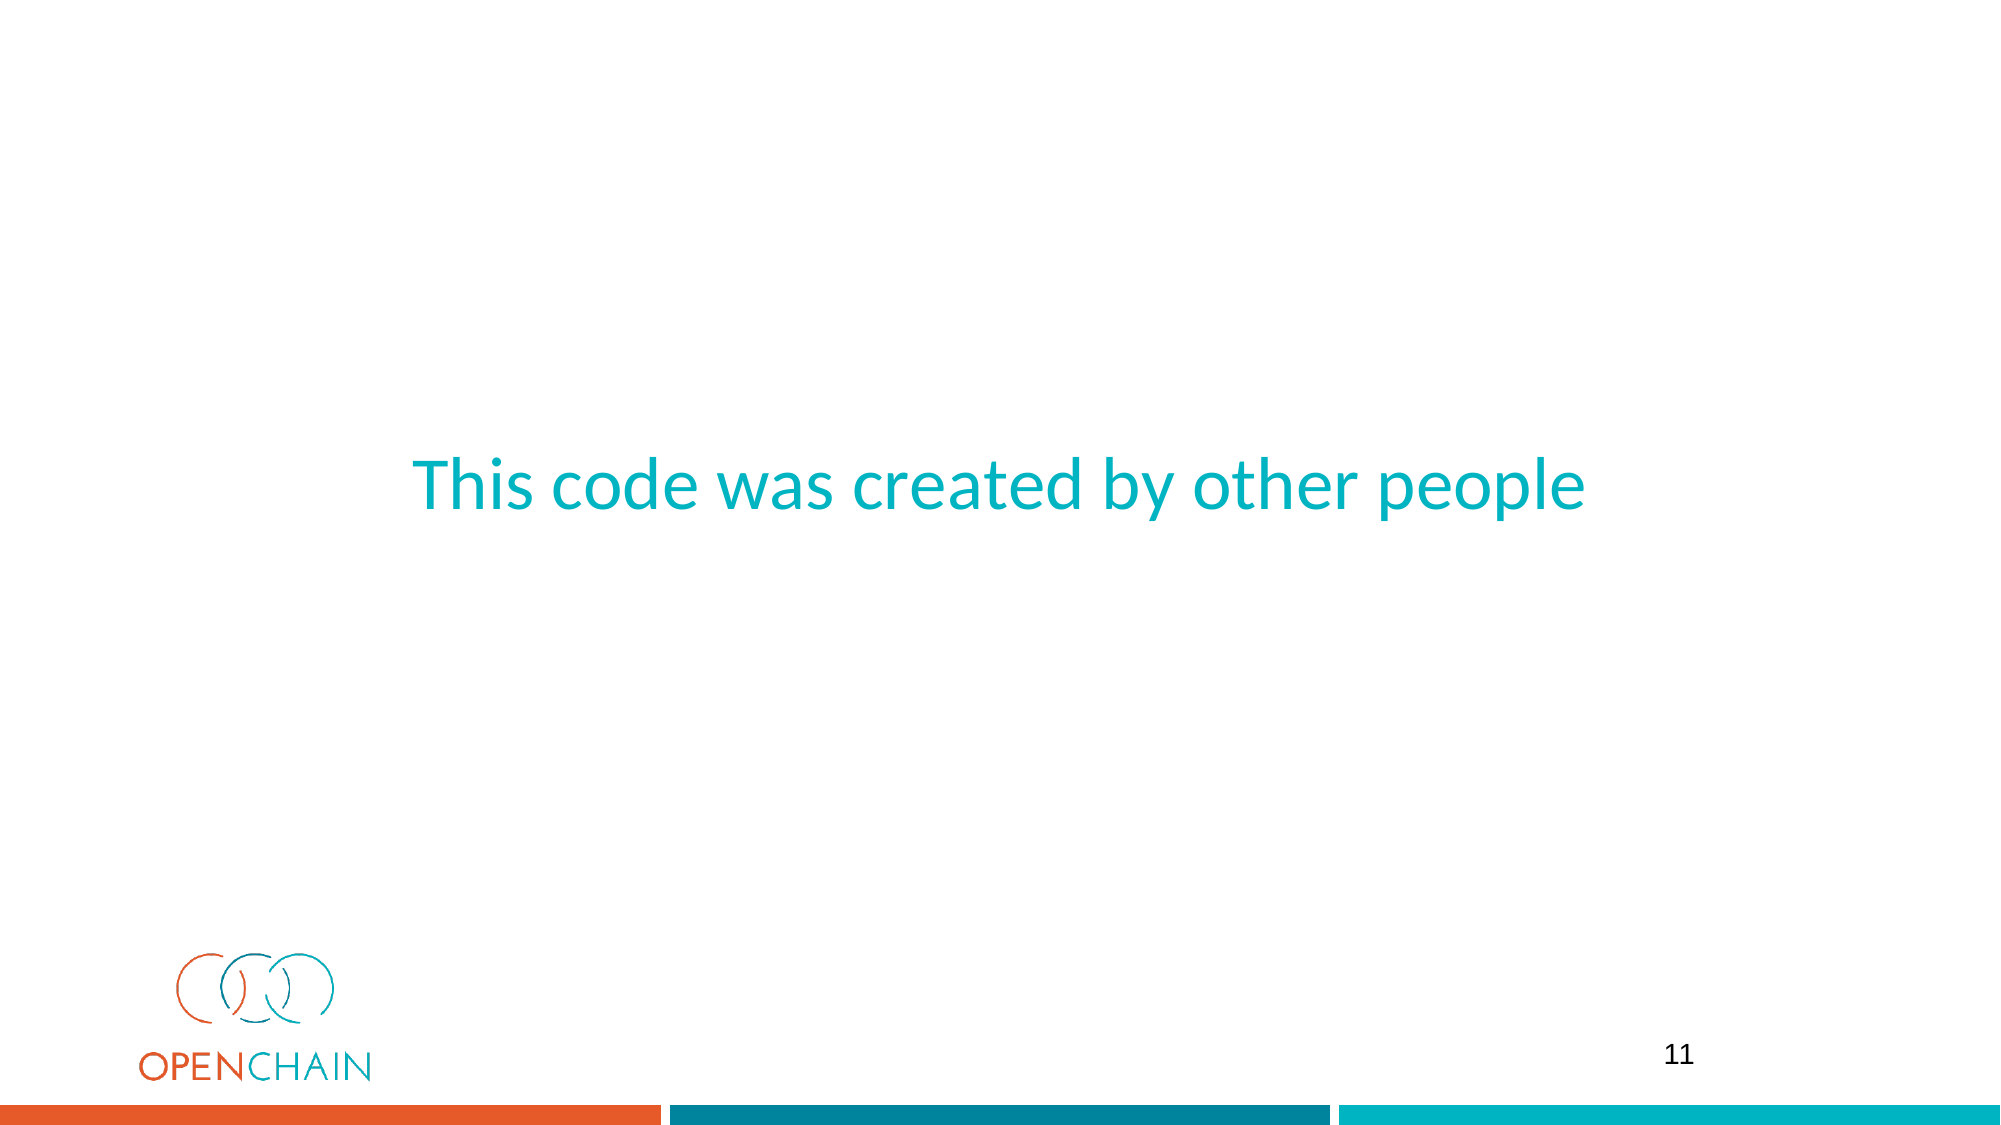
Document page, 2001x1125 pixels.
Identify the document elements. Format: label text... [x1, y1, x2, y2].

title This code was created by other people [137, 376, 1863, 594]
text_box 11 [1648, 1022, 1863, 1083]
